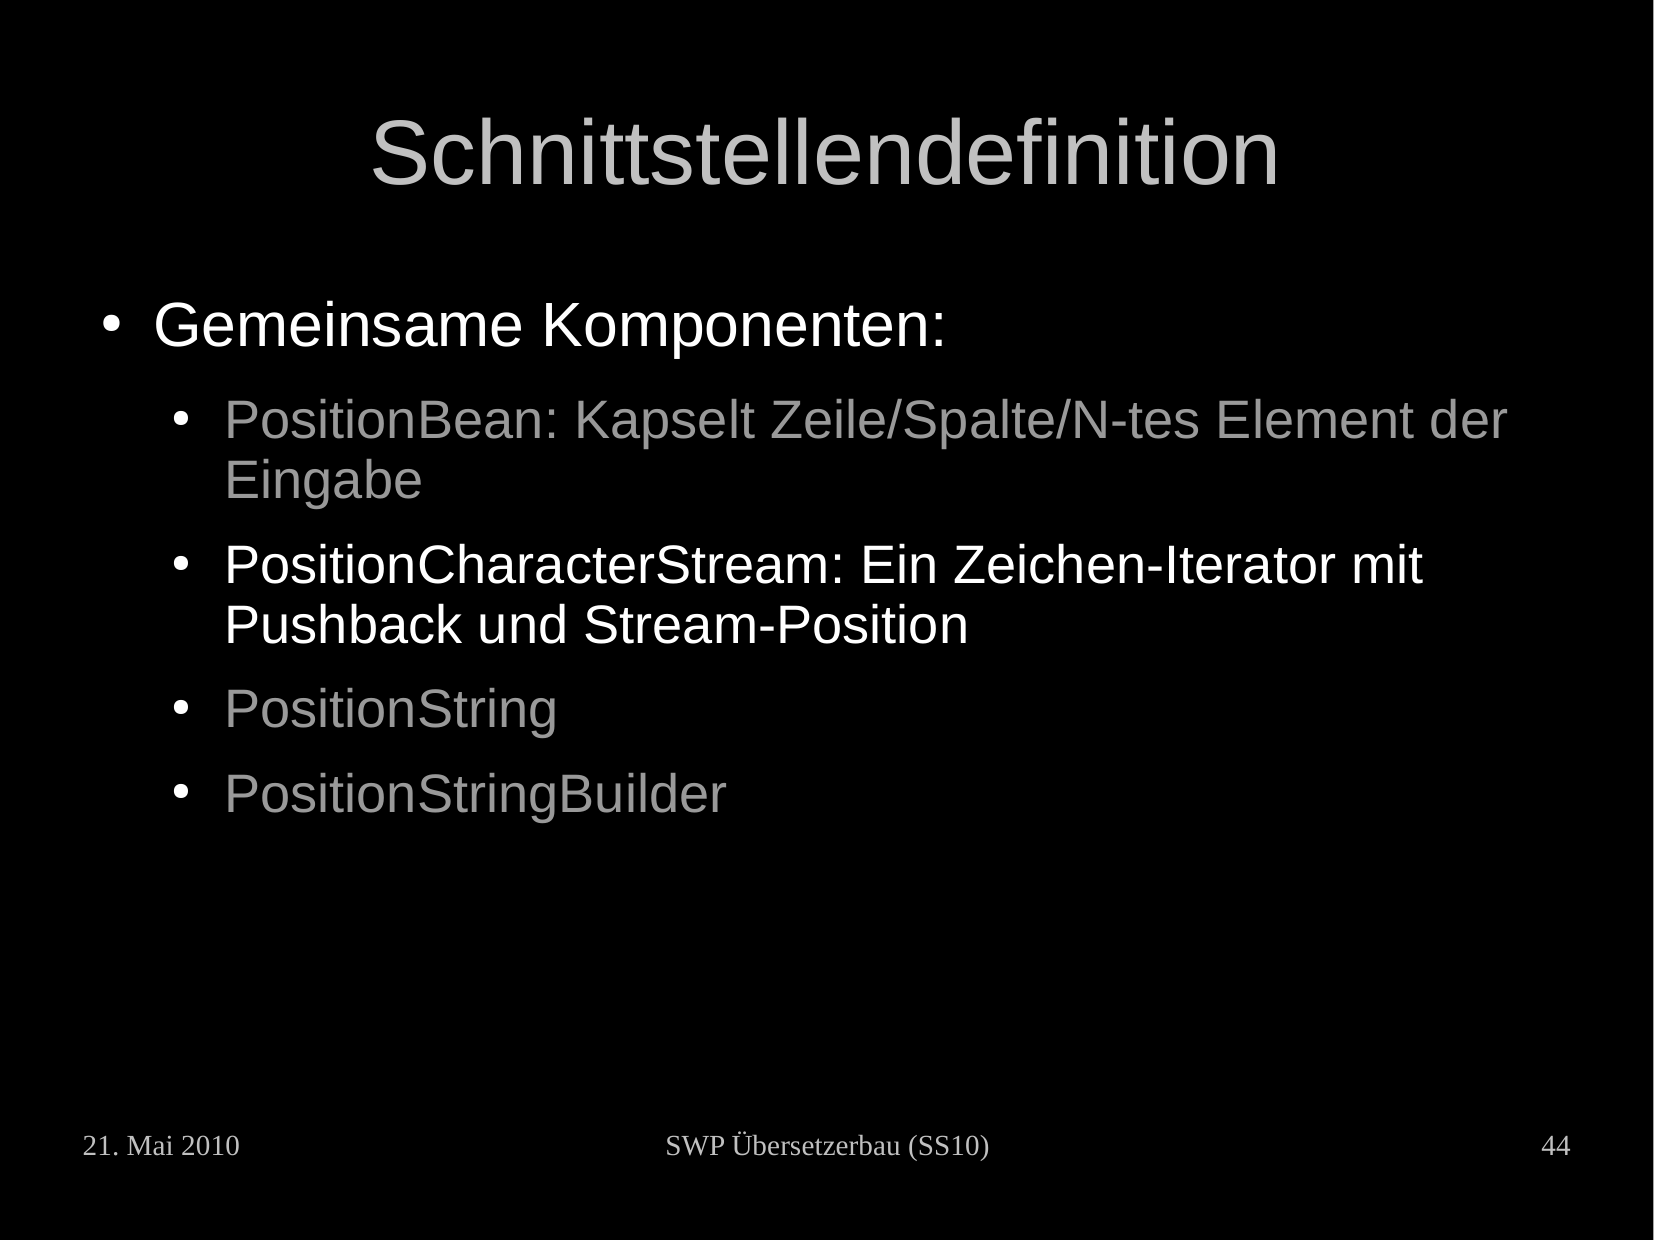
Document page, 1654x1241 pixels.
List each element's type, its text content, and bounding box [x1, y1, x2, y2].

list Gemeinsame Komponenten: PositionBean: Kapselt Zeile/Spalte/N-tes Element der Eingabe PositionCharacterStream: Ein Zeichen-Iterator mit Pushback und Stream-Position PositionString PositionStringBuilder [82, 290, 1571, 1109]
title Schnittstellendefinition [82, 49, 1571, 257]
